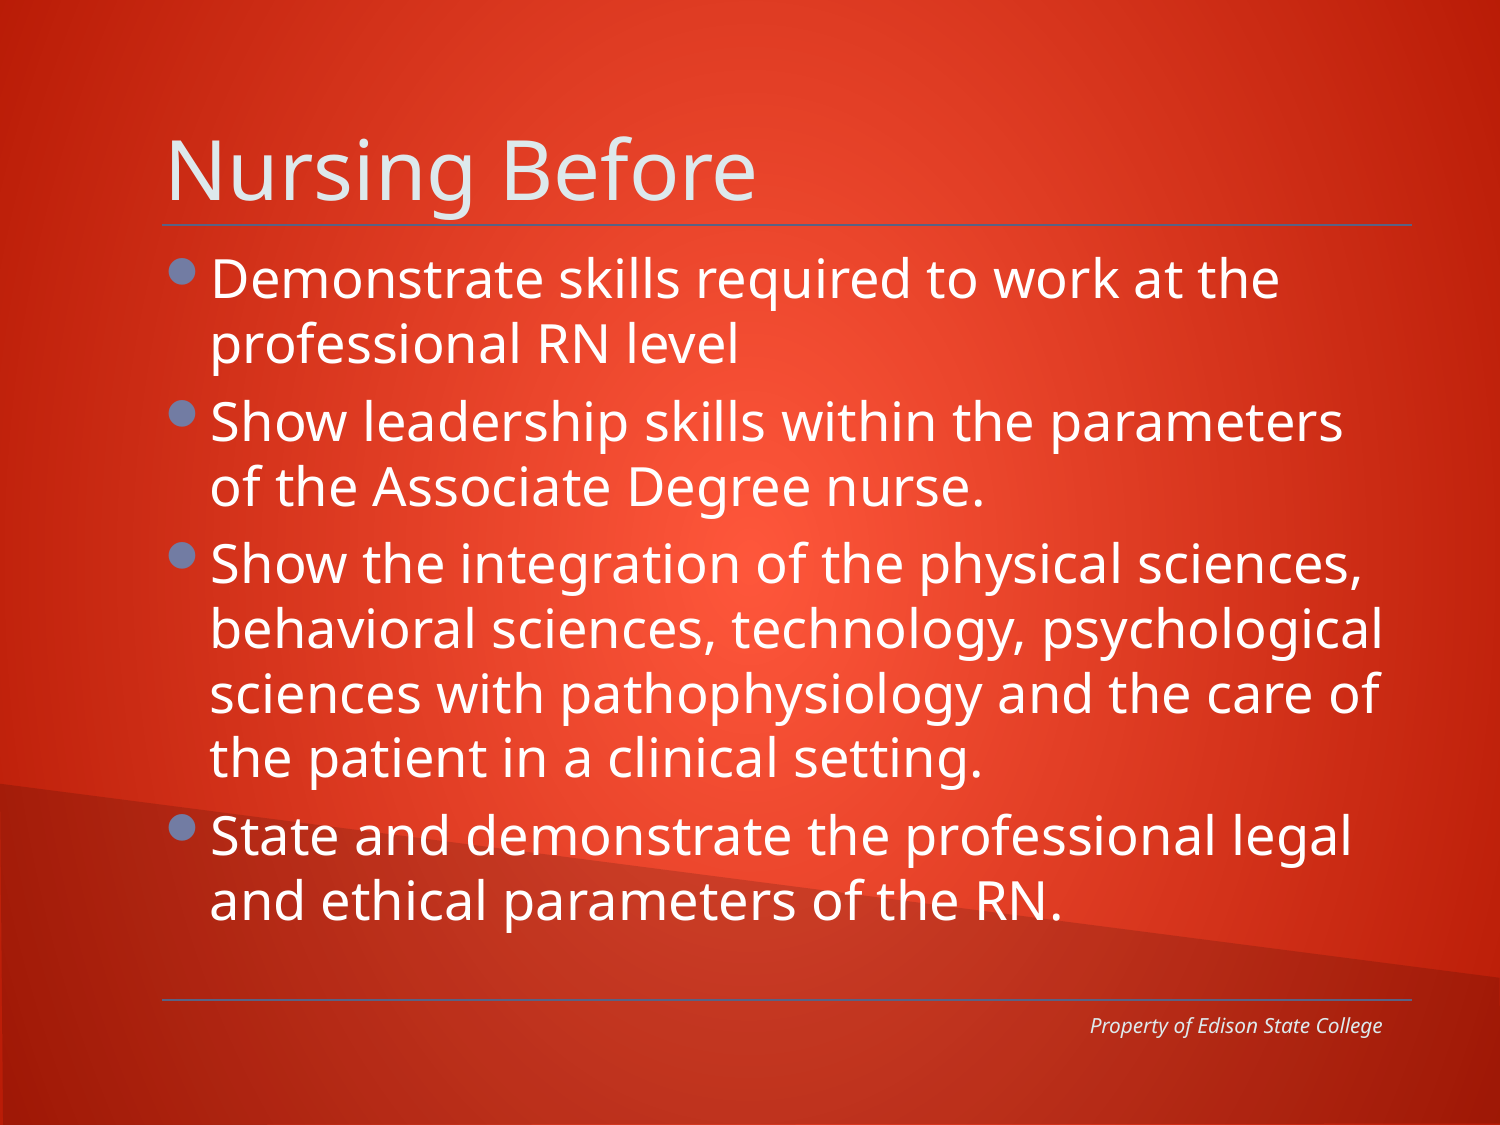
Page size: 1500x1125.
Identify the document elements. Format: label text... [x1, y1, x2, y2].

title Nursing Before [150, 45, 1425, 233]
list Demonstrate skills required to work at the professional RN level Show leadership skills within the parameters of the Associate Degree nurse. Show the integration of the physical sciences, behavioral sciences, technology, psychological sciences with pathophysiology and the care of the patient in a clinical setting. State and demonstrate the professional legal and ethical parameters of the RN. [150, 237, 1425, 988]
footer Property of Edison State College [1074, 987, 1463, 1063]
